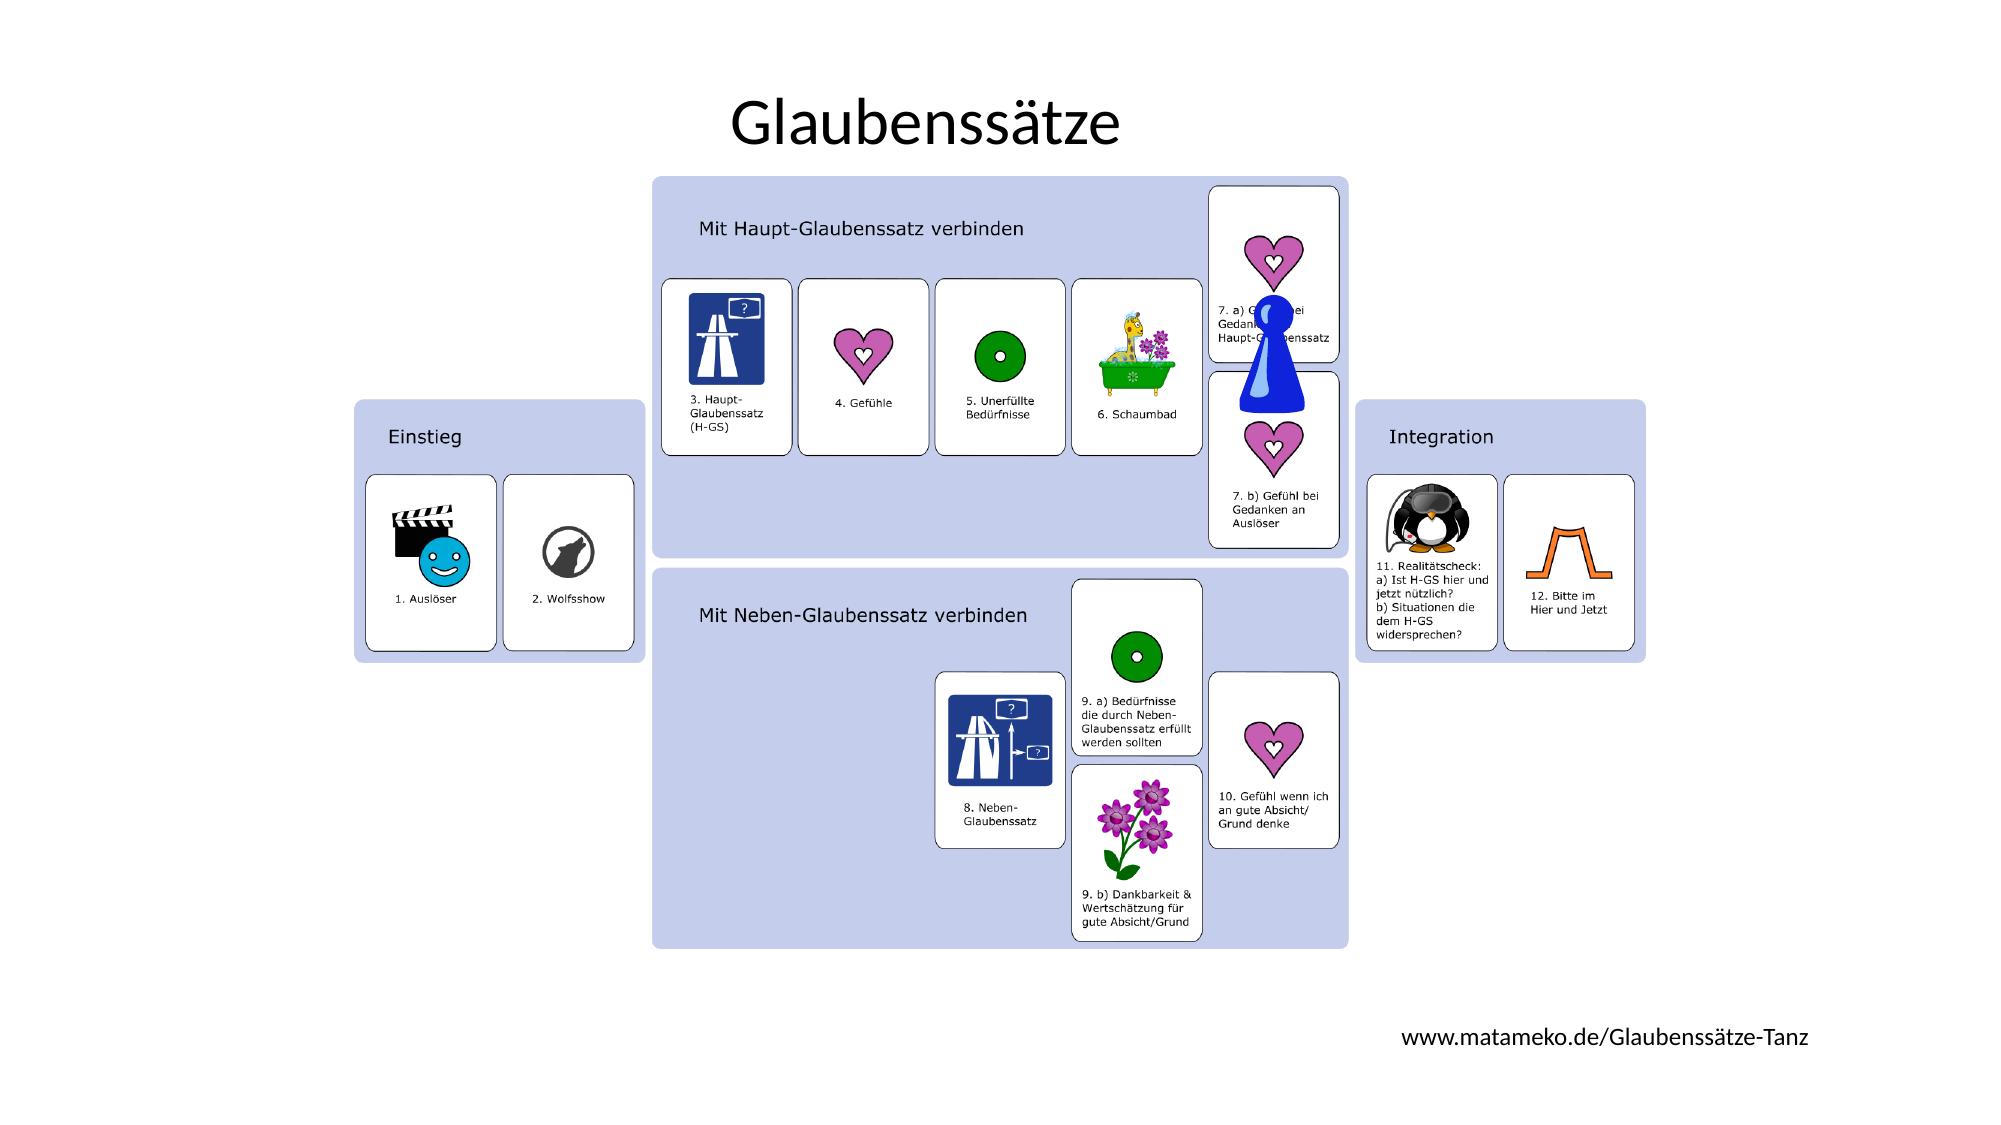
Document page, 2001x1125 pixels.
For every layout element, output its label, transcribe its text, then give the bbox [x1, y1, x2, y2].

text_box www.matameko.de/Glaubenssätze-Tanz [1386, 1013, 1825, 1058]
picture [354, 176, 1646, 949]
text_box Glaubenssätze [715, 70, 1142, 167]
text_box [1239, 294, 1305, 414]
